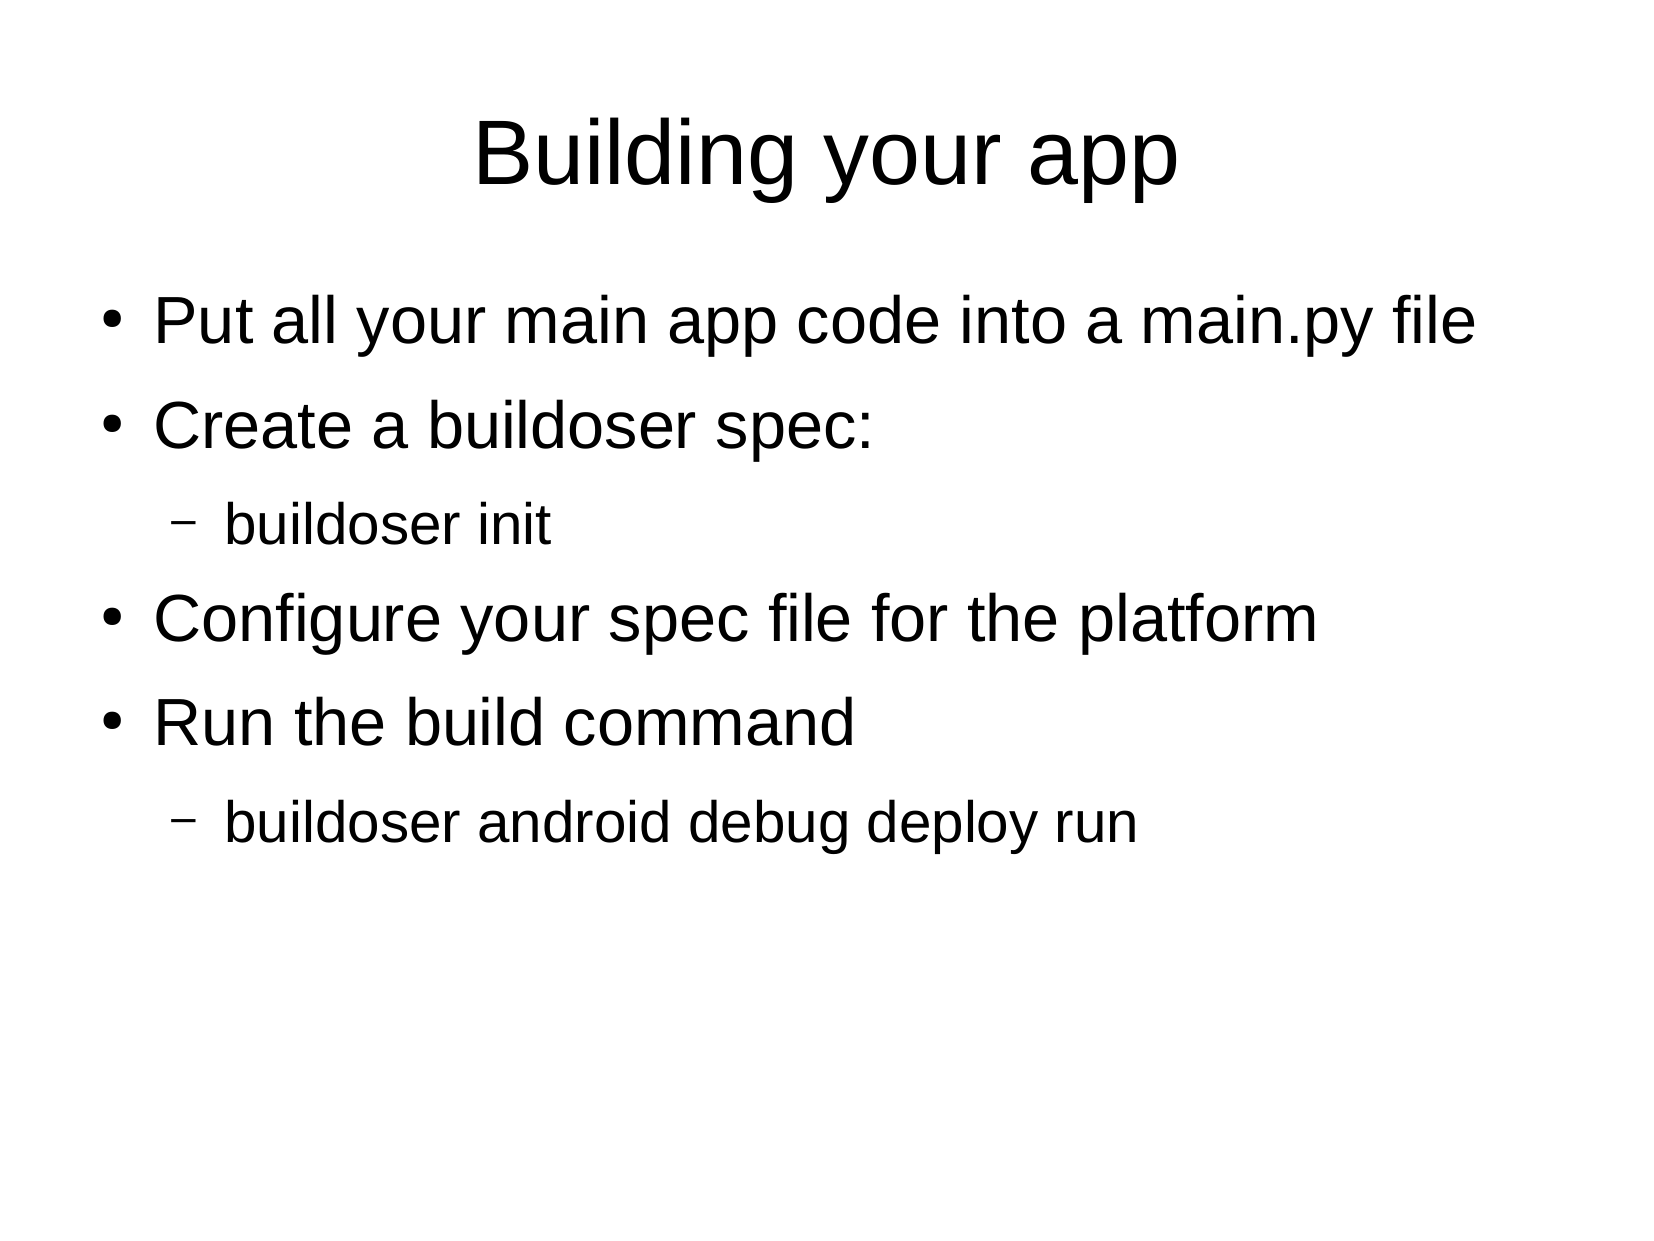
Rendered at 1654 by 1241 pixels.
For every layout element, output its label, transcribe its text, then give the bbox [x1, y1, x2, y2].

list Put all your main app code into a main.py file Create a buildoser spec: buildoser init Configure your spec file for the platform Run the build command buildoser android debug deploy run [82, 283, 1571, 1158]
title Building your app [82, 49, 1571, 257]
